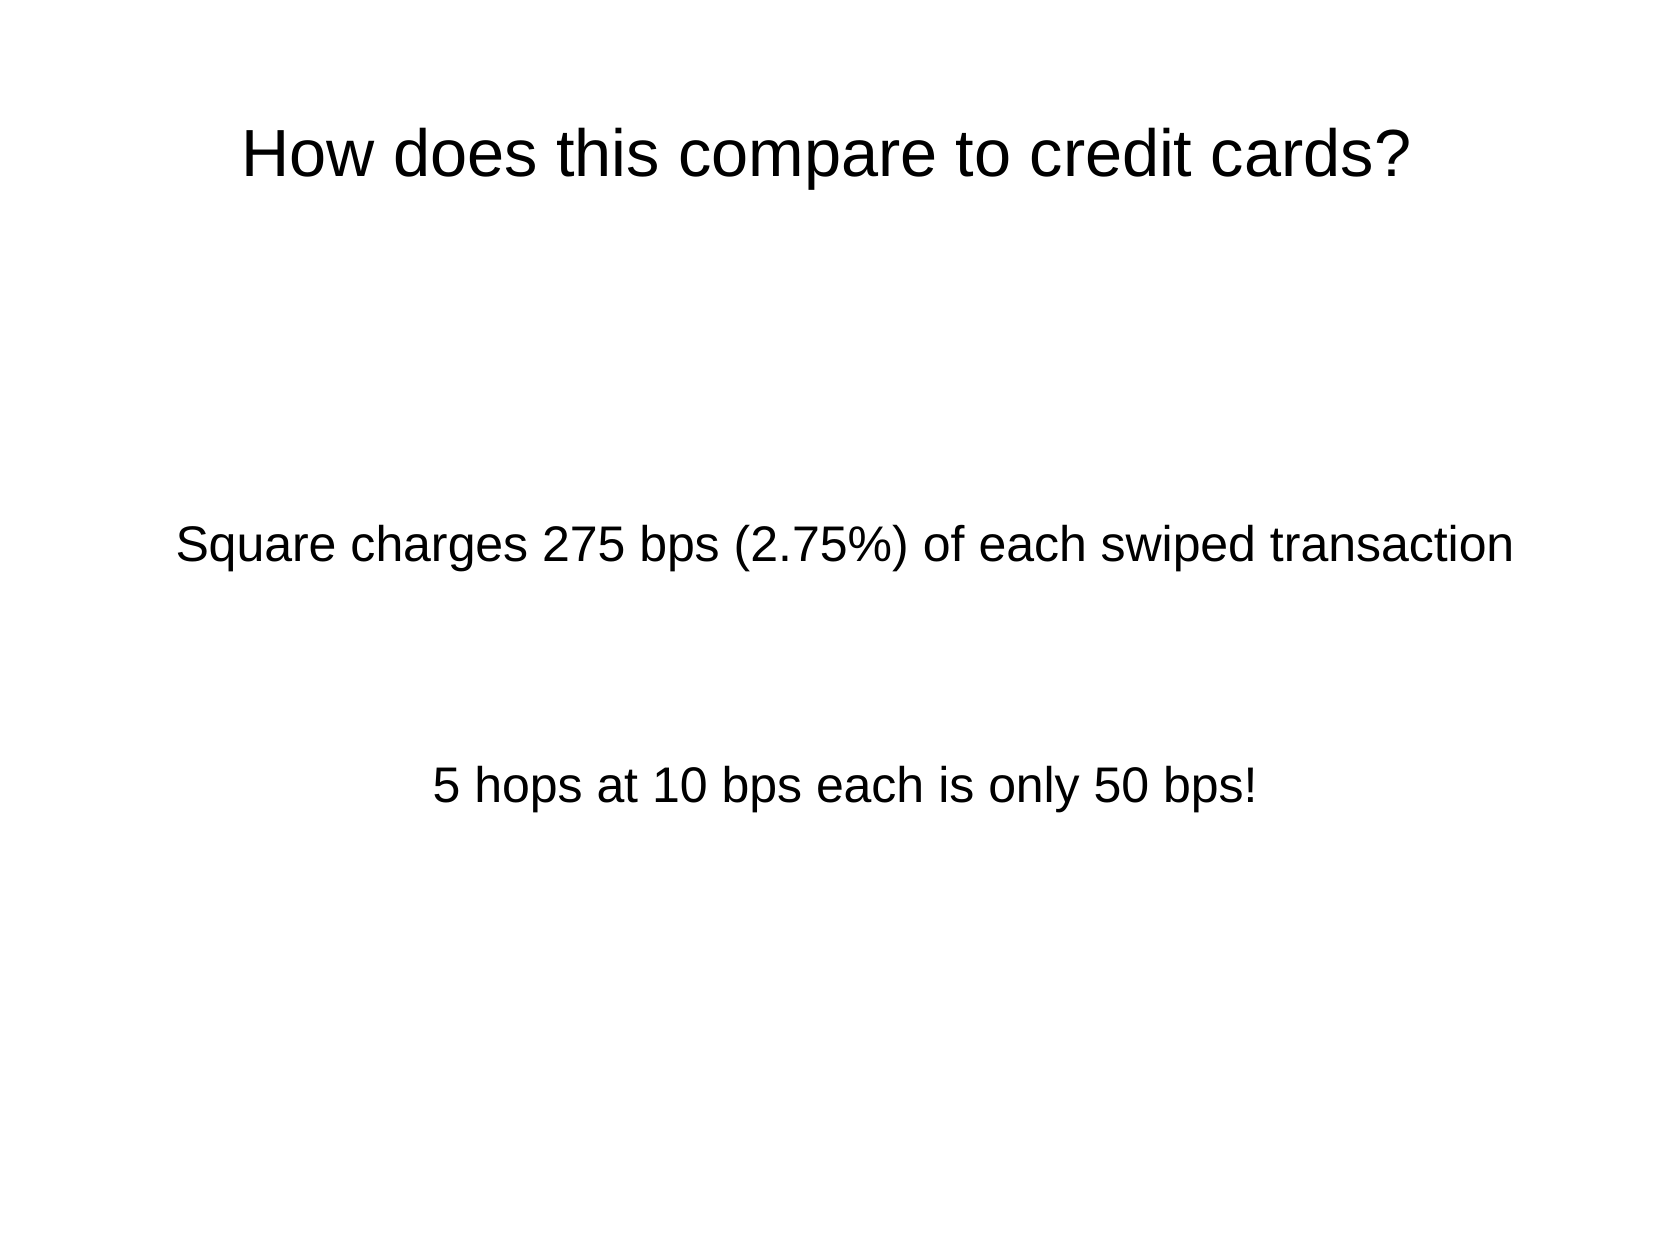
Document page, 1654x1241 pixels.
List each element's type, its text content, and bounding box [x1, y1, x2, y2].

text_box Square charges 275 bps (2.75%) of each swiped transaction [160, 509, 1531, 580]
title How does this compare to credit cards? [82, 49, 1571, 257]
text_box 5 hops at 10 bps each is only 50 bps! [417, 750, 1273, 821]
